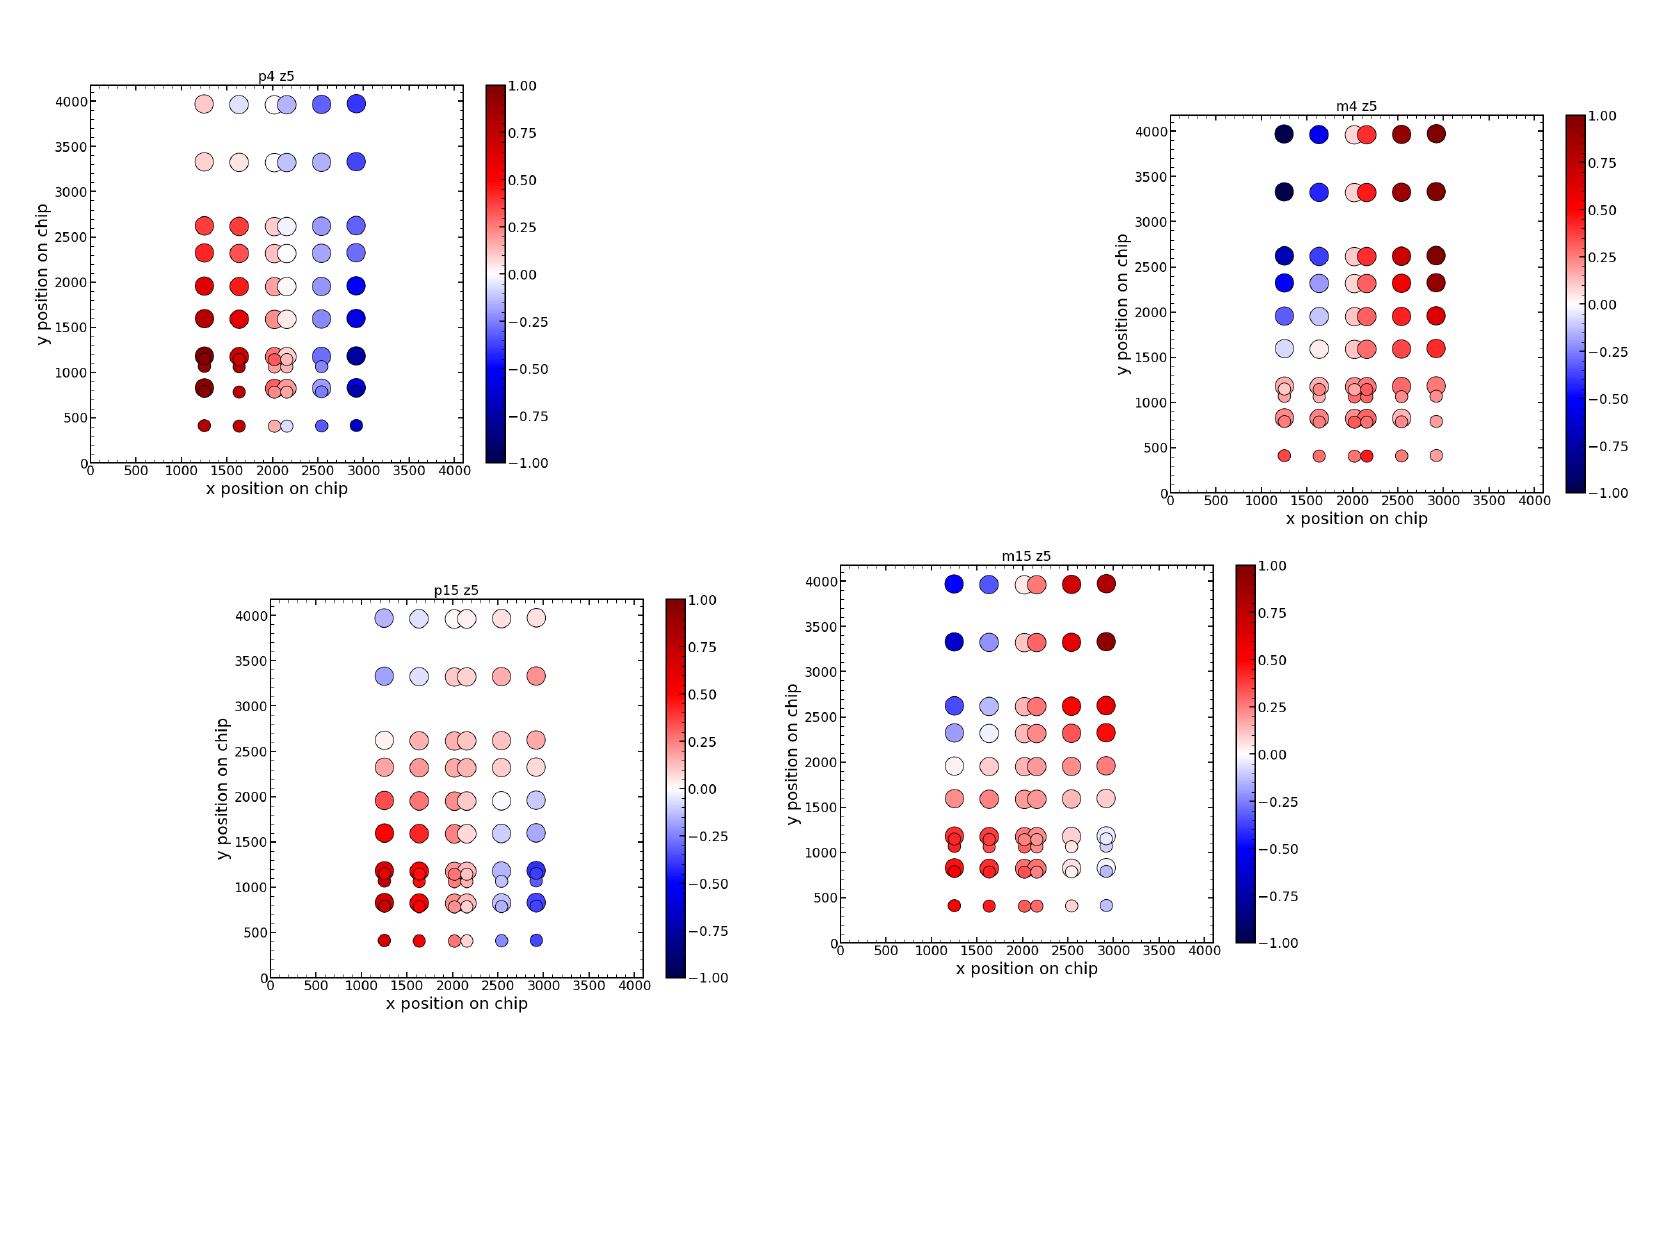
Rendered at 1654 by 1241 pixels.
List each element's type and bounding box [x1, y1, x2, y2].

picture [15, 25, 616, 526]
picture [195, 55, 1654, 1040]
